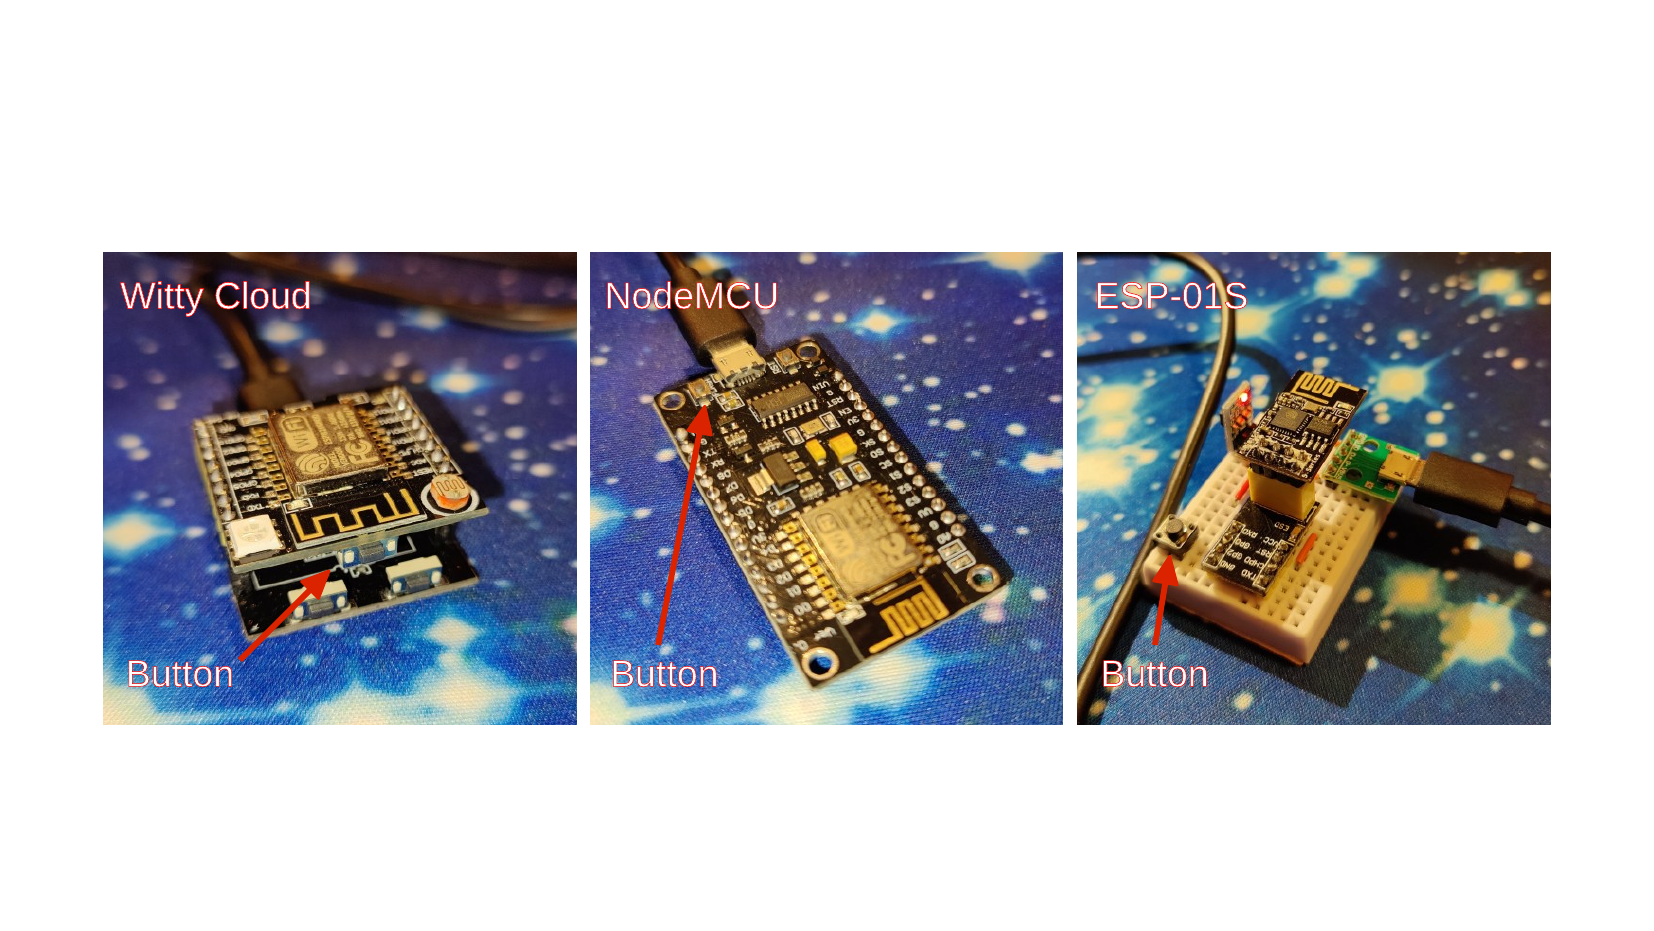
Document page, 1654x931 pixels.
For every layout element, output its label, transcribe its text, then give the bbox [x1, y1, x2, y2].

text_box ESP-01S [1079, 267, 1440, 327]
text_box Button [105, 645, 255, 705]
text_box Button [589, 645, 739, 705]
picture [103, 252, 577, 725]
text_box Button [1079, 645, 1229, 705]
picture [590, 252, 1063, 725]
text_box NodeMCU [589, 267, 950, 327]
text_box Witty Cloud [105, 267, 466, 327]
picture [1077, 252, 1551, 725]
